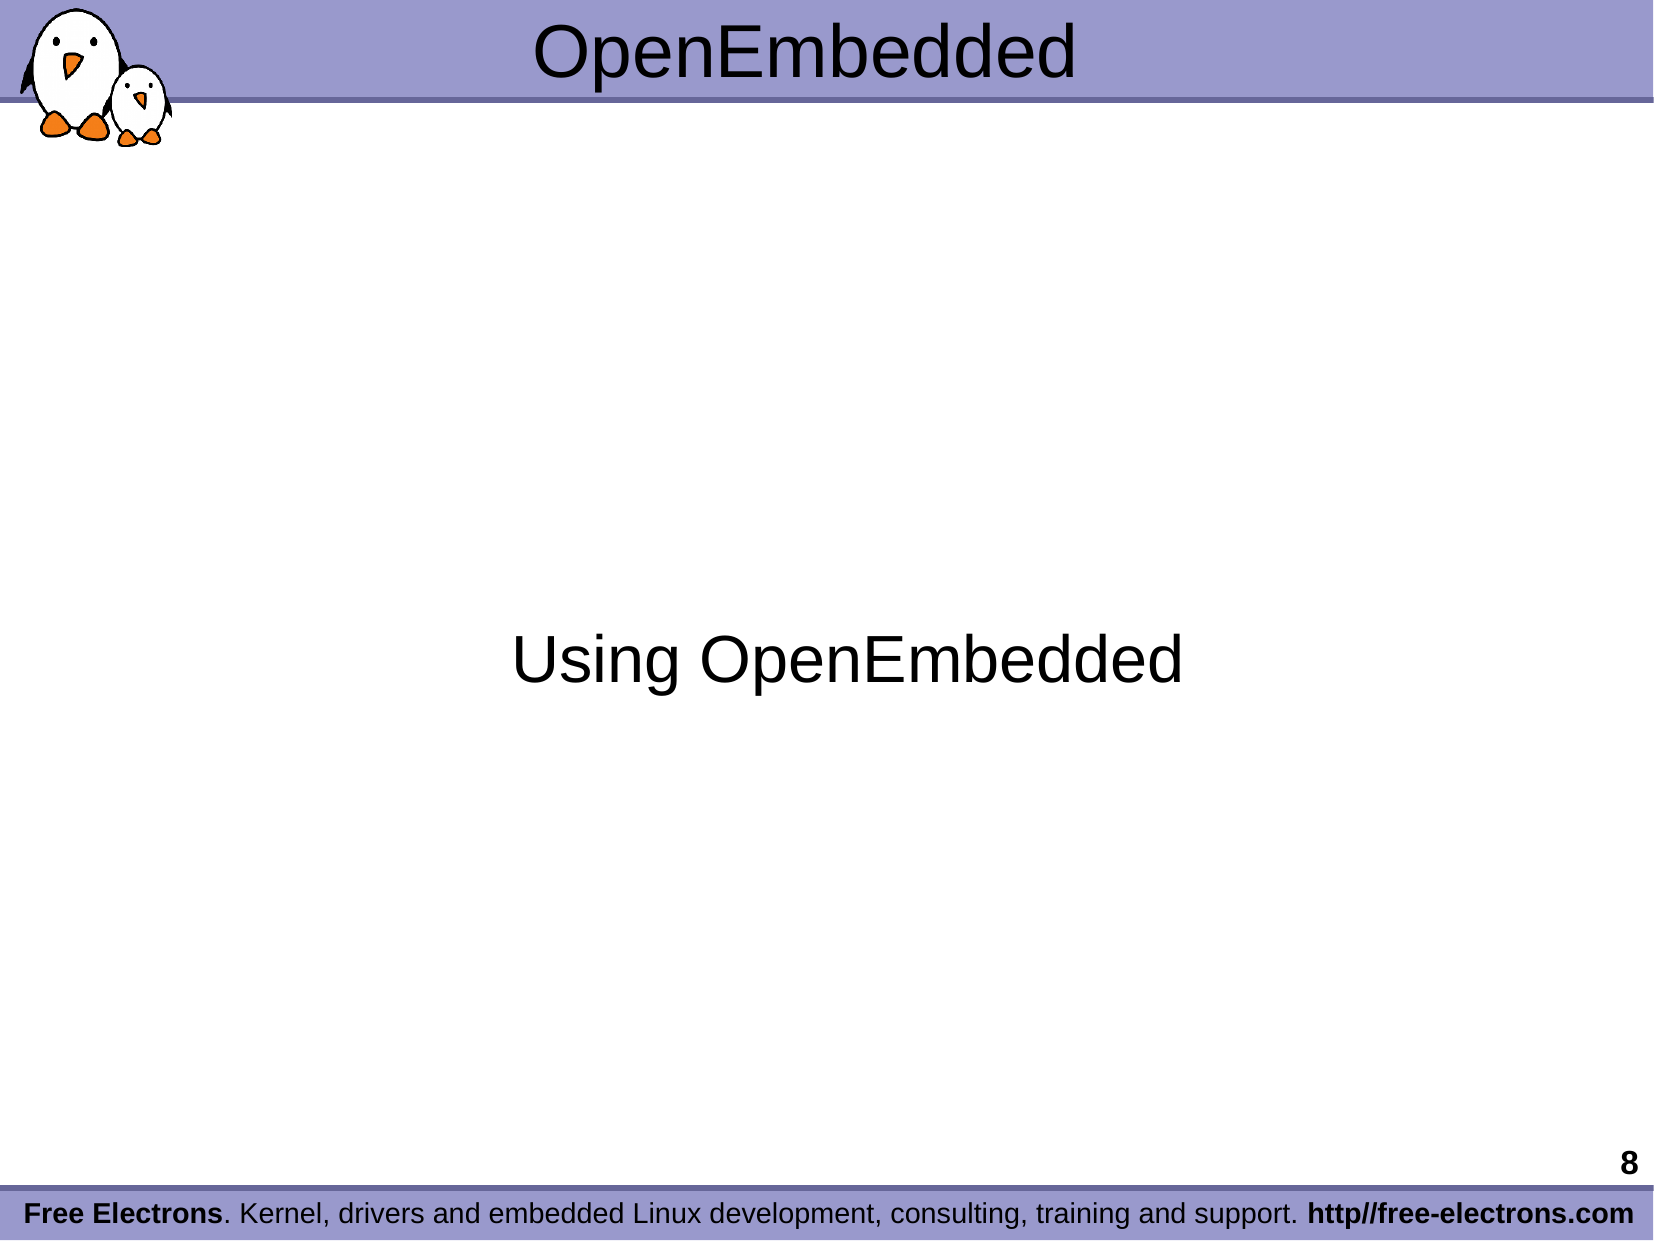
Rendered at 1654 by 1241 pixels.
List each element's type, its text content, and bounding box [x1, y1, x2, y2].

picture [20, 8, 172, 147]
title OpenEmbedded [60, 0, 1551, 104]
subtitle Using OpenEmbedded [68, 201, 1592, 1118]
